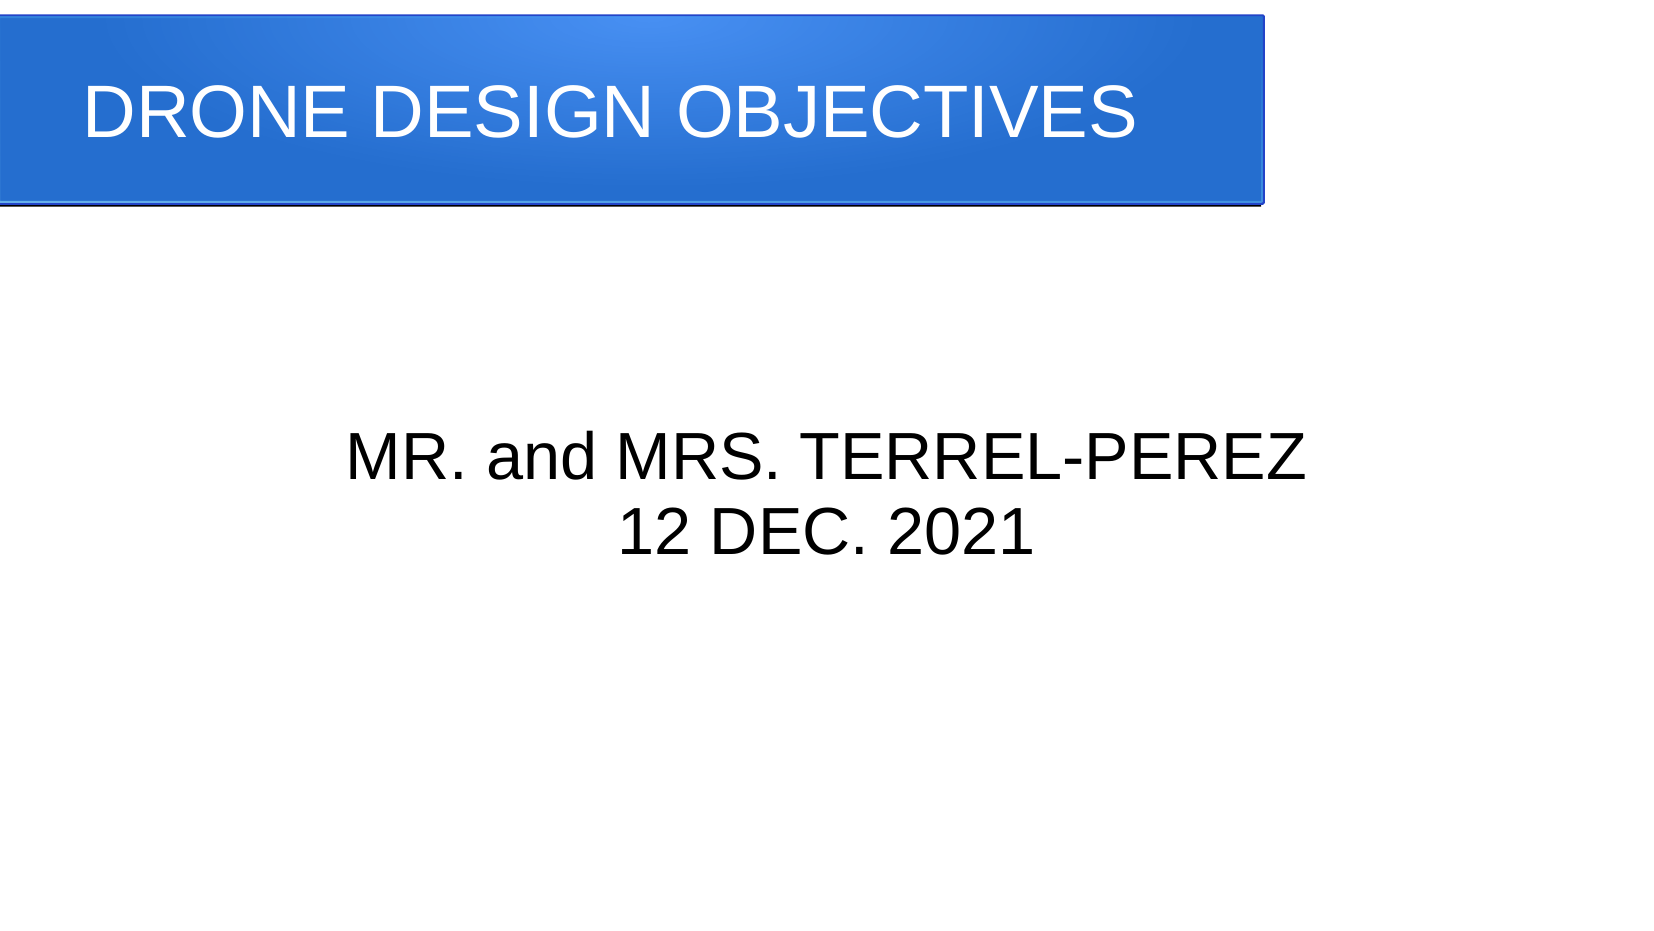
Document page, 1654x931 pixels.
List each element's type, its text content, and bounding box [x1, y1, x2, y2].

title DRONE DESIGN OBJECTIVES [82, 35, 1235, 189]
subtitle MR. and MRS. TERREL-PEREZ 12 DEC. 2021 [82, 224, 1571, 764]
